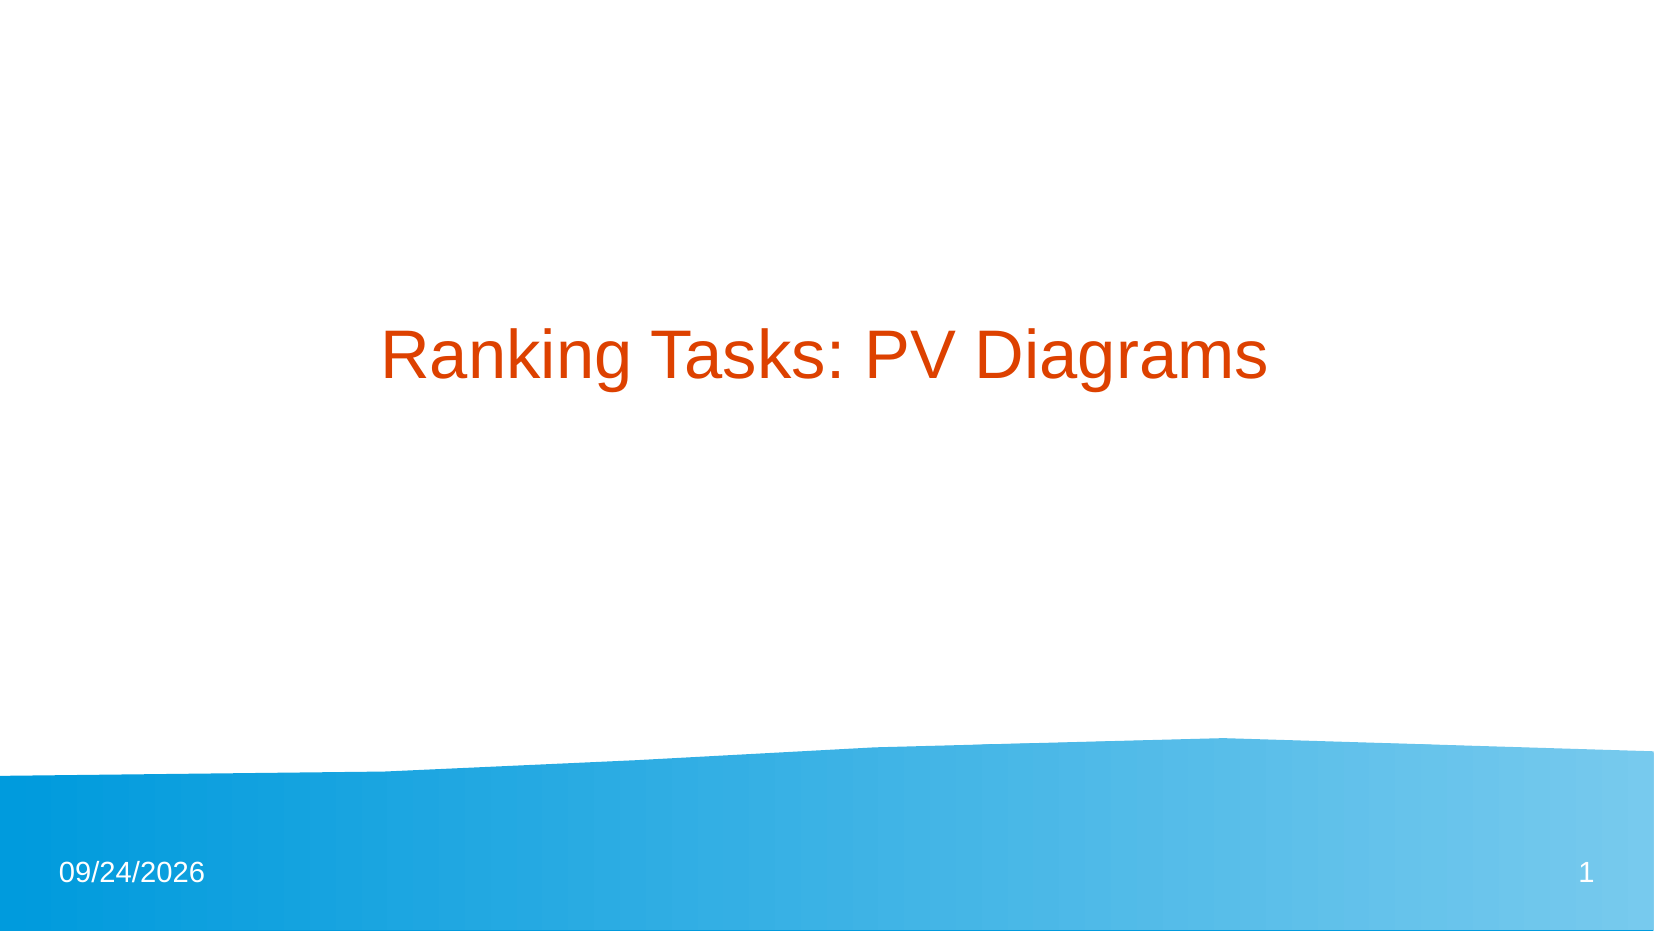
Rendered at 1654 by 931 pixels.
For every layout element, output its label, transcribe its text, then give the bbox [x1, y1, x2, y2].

title Ranking Tasks: PV Diagrams [0, 265, 1651, 443]
